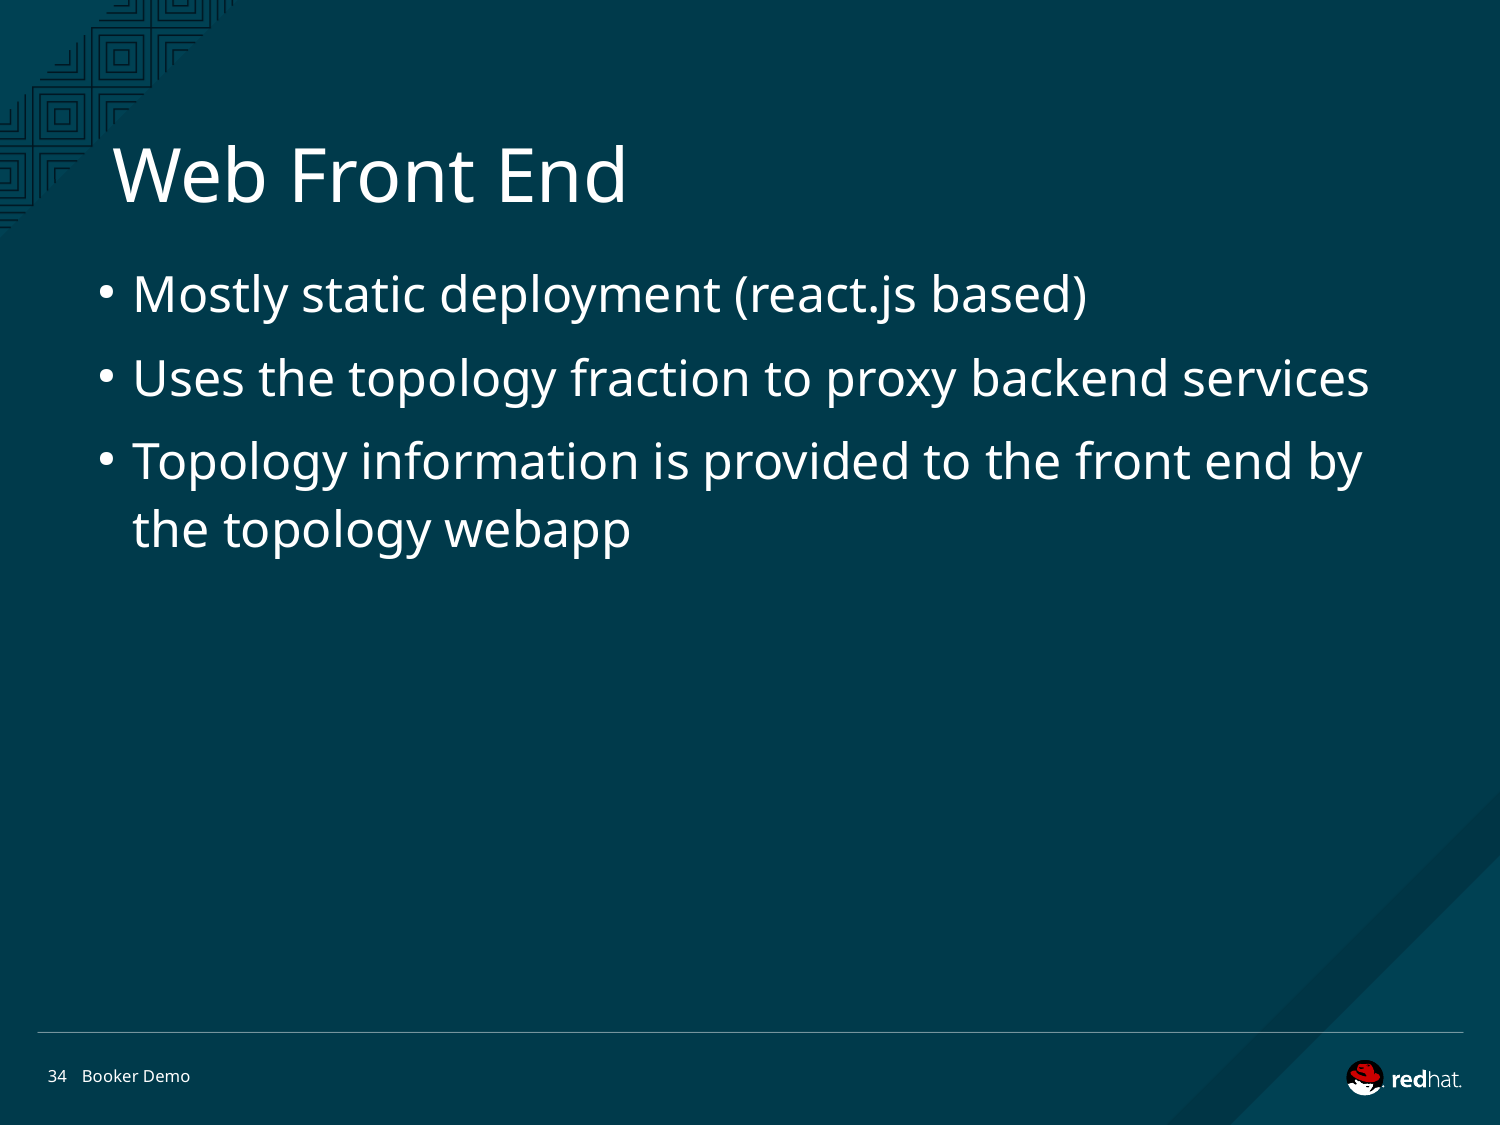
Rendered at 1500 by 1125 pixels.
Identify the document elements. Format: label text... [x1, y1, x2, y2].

text_box Mostly static deployment (react.js based) Uses the topology fraction to proxy backend services Topology information is provided to the front end by the topology webapp [97, 259, 1441, 961]
title Web Front End [112, 0, 1388, 225]
